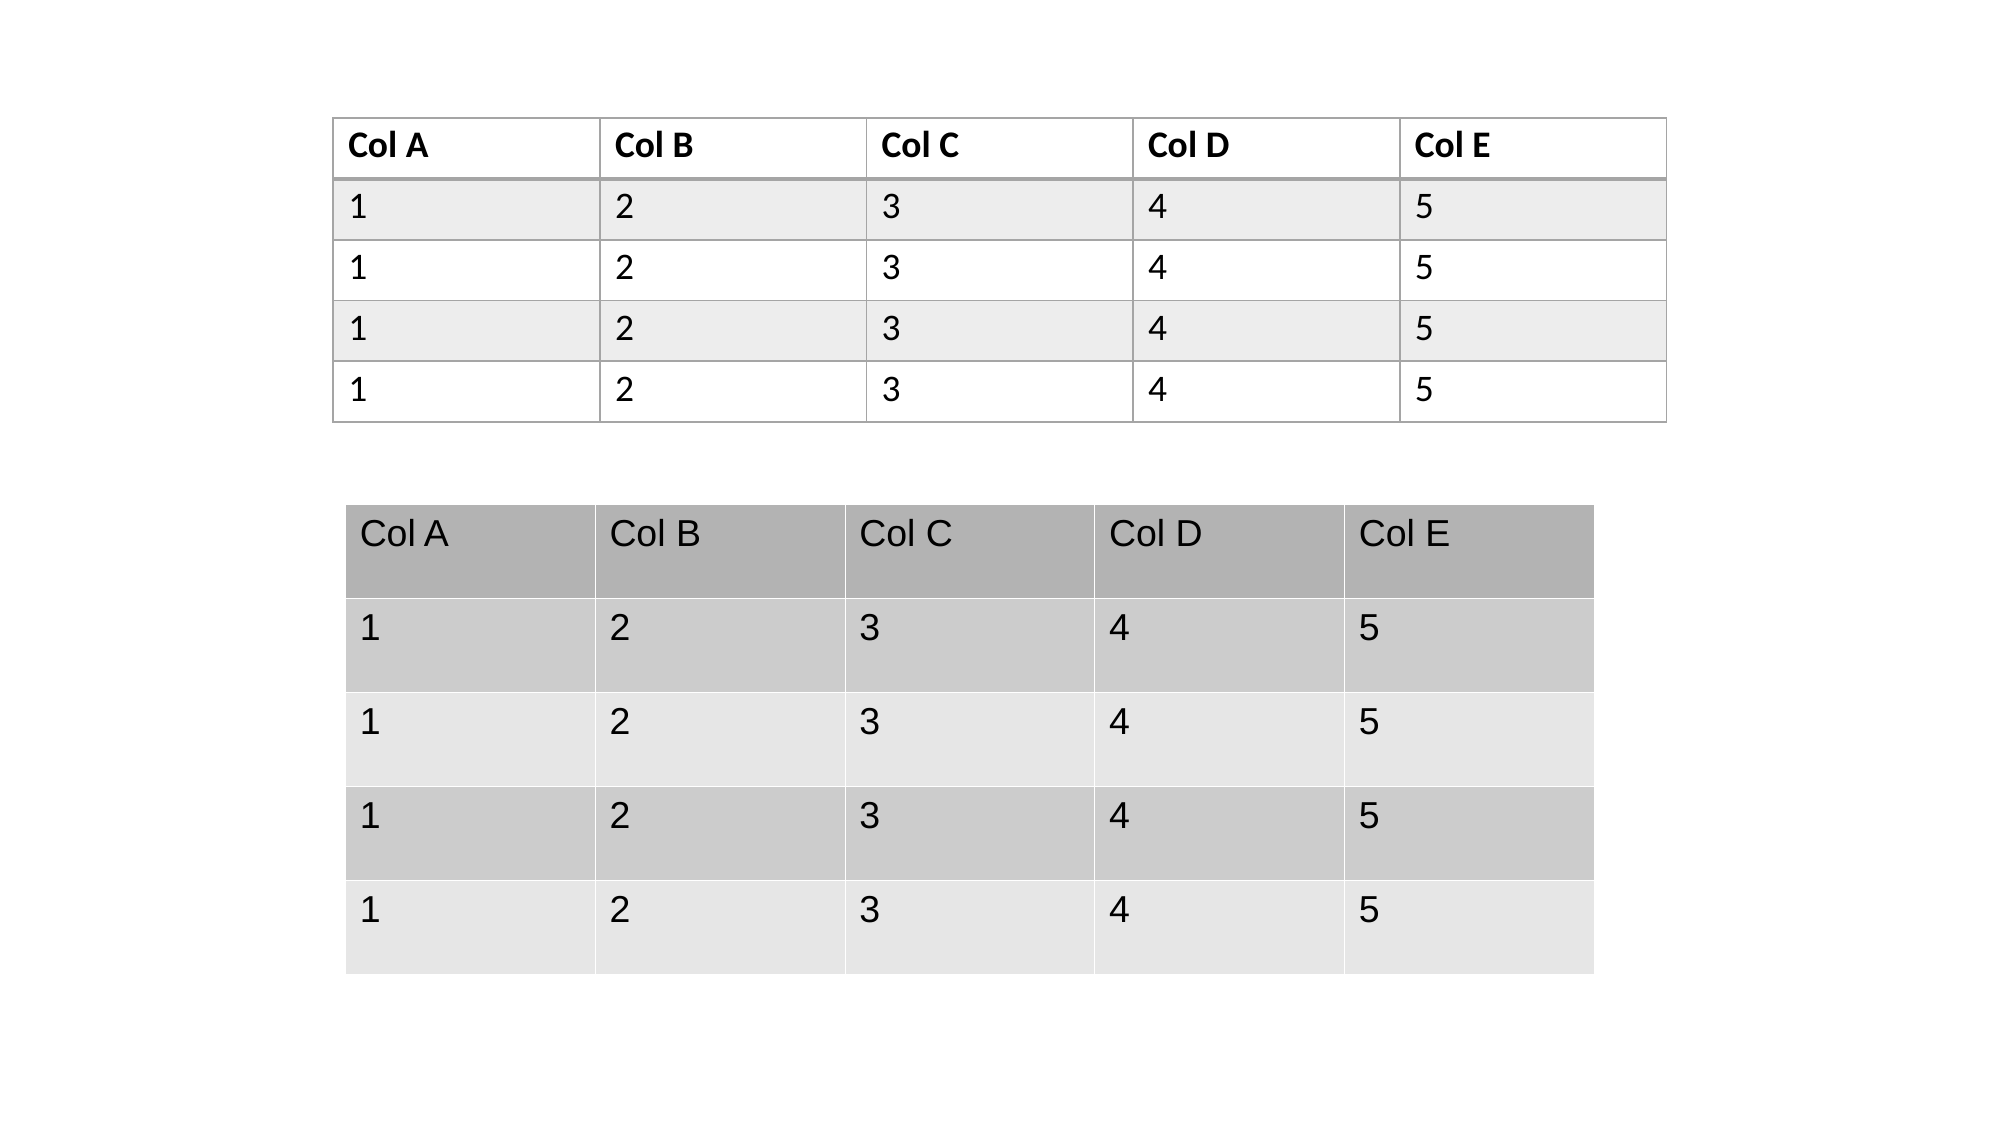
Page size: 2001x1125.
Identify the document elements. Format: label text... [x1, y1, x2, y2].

table_cell 5 [1345, 693, 1594, 786]
table_cell 3 [846, 693, 1094, 786]
table_cell 3 [867, 241, 1132, 300]
table_cell 2 [601, 241, 866, 300]
table_cell 1 [346, 787, 595, 880]
table_header Col C [867, 119, 1132, 177]
table_cell 4 [1134, 241, 1399, 300]
table_cell 4 [1095, 693, 1344, 786]
table_cell 3 [867, 301, 1132, 360]
table_header Col D [1134, 119, 1399, 177]
table_cell 2 [596, 787, 845, 880]
table_cell 5 [1345, 881, 1594, 974]
table_header Col C [846, 505, 1094, 598]
table_header Col D [1095, 505, 1344, 598]
table_cell 5 [1401, 362, 1666, 421]
table_cell 3 [867, 362, 1132, 421]
table_cell 5 [1345, 599, 1594, 692]
table_cell 5 [1401, 181, 1666, 239]
table_cell 4 [1095, 881, 1344, 974]
table_cell 4 [1134, 301, 1399, 360]
table_cell 4 [1095, 787, 1344, 880]
table_header Col A [346, 505, 595, 598]
table_cell 1 [346, 693, 595, 786]
table_cell 2 [601, 301, 866, 360]
table_cell 1 [334, 181, 599, 239]
table_cell 4 [1134, 181, 1399, 239]
table_cell 2 [596, 599, 845, 692]
table_header Col B [601, 119, 866, 177]
table_cell 3 [846, 599, 1094, 692]
table_cell 2 [596, 693, 845, 786]
table_header Col A [334, 119, 599, 177]
table_cell 1 [334, 362, 599, 421]
table_cell 1 [334, 301, 599, 360]
table_header Col B [596, 505, 845, 598]
table_cell 3 [846, 881, 1094, 974]
table_cell 1 [346, 599, 595, 692]
table_cell 3 [846, 787, 1094, 880]
table_header Col E [1345, 505, 1594, 598]
table_cell 3 [867, 181, 1132, 239]
table_cell 1 [346, 881, 595, 974]
table_cell 4 [1095, 599, 1344, 692]
table_cell 2 [601, 181, 866, 239]
table_cell 5 [1345, 787, 1594, 880]
table_cell 4 [1134, 362, 1399, 421]
table_cell 5 [1401, 301, 1666, 360]
table_cell 2 [601, 362, 866, 421]
table_cell 2 [596, 881, 845, 974]
table_cell 5 [1401, 241, 1666, 300]
table_cell 1 [334, 241, 599, 300]
table_header Col E [1401, 119, 1666, 177]
